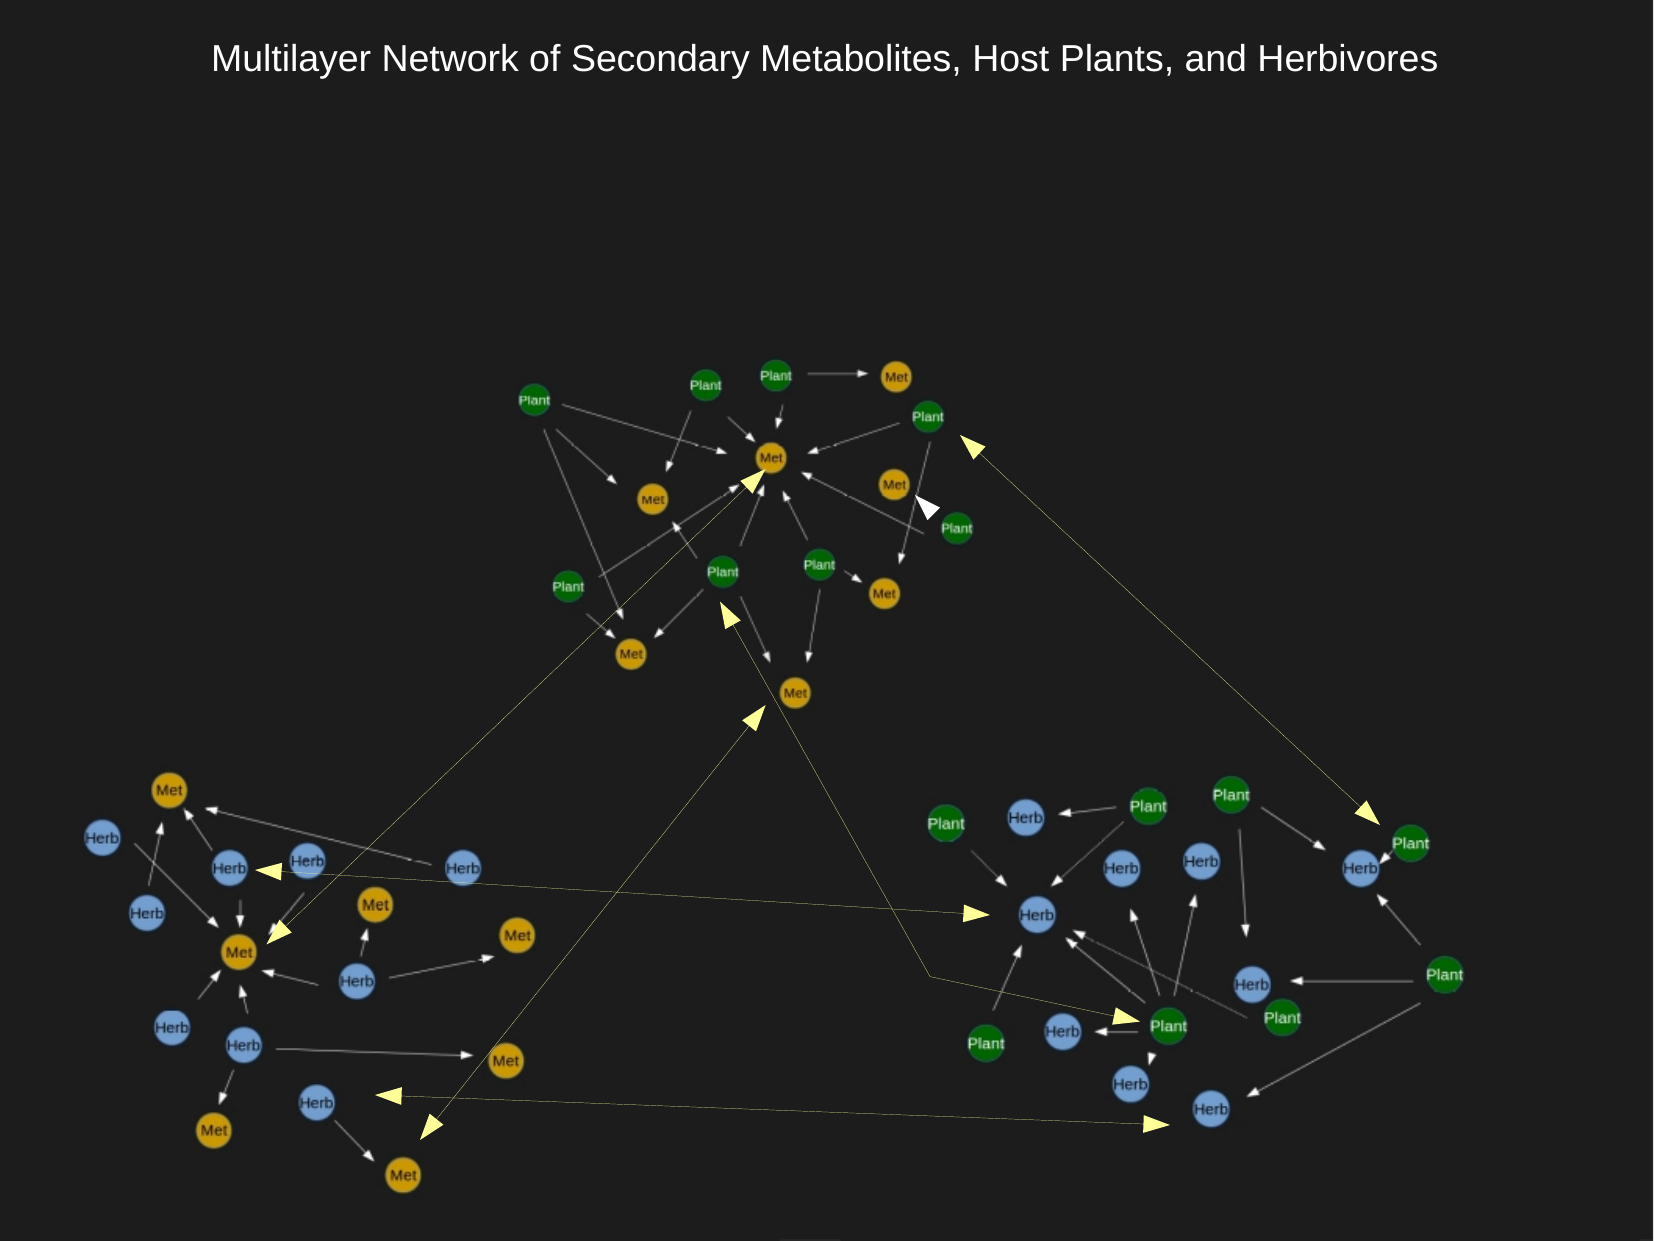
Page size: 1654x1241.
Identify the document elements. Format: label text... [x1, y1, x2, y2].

picture [0, 0, 1654, 1241]
text_box Multilayer Network of Secondary Metabolites, Host Plants, and Herbivores [60, 30, 1591, 87]
